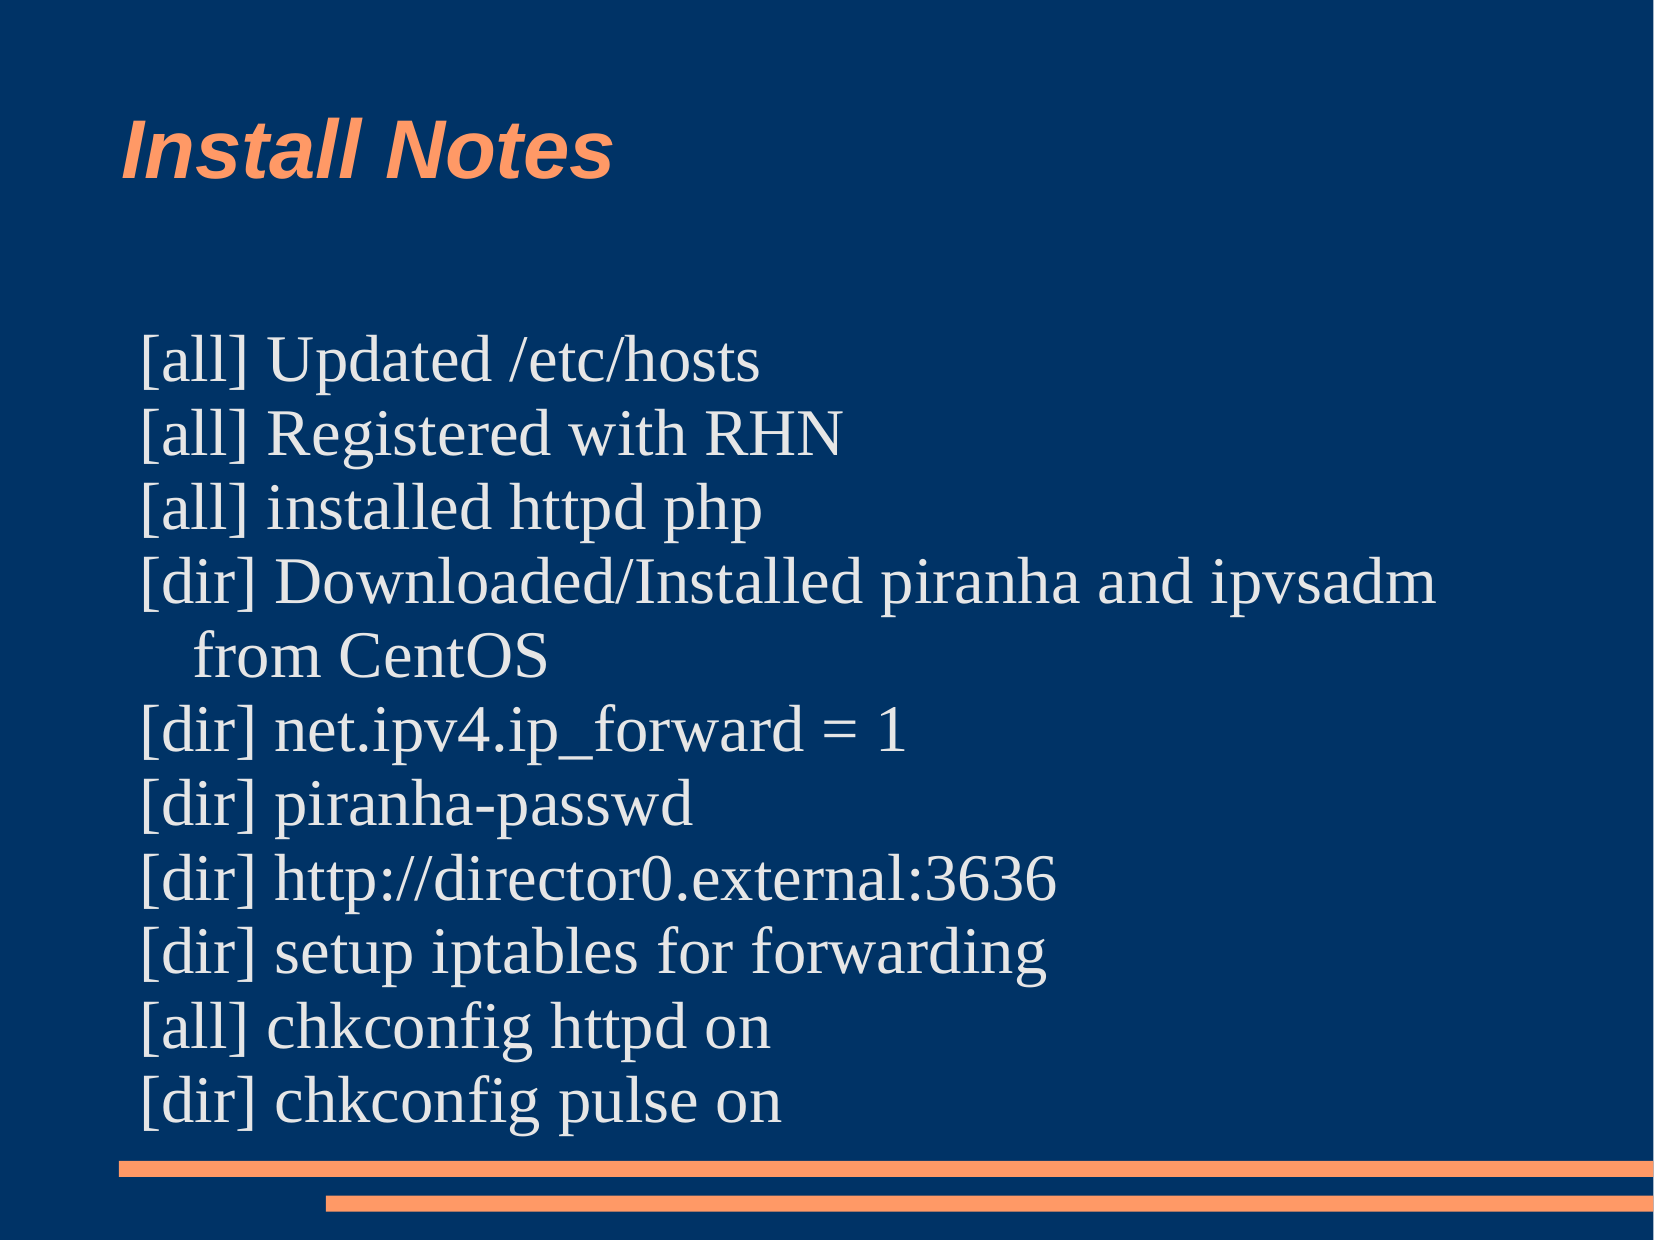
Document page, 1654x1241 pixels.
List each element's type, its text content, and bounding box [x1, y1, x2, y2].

title Install Notes [121, 53, 1534, 247]
list [all] Updated /etc/hosts [all] Registered with RHN [all] installed httpd php [dir] Downloaded/Installed piranha and ipvsadm from CentOS [dir] net.ipv4.ip_forward = 1 [dir] piranha-passwd [dir] http://director0.external:3636 [dir] setup iptables for forwarding [all] chkconfig httpd on [dir] chkconfig pulse on [121, 322, 1561, 1211]
